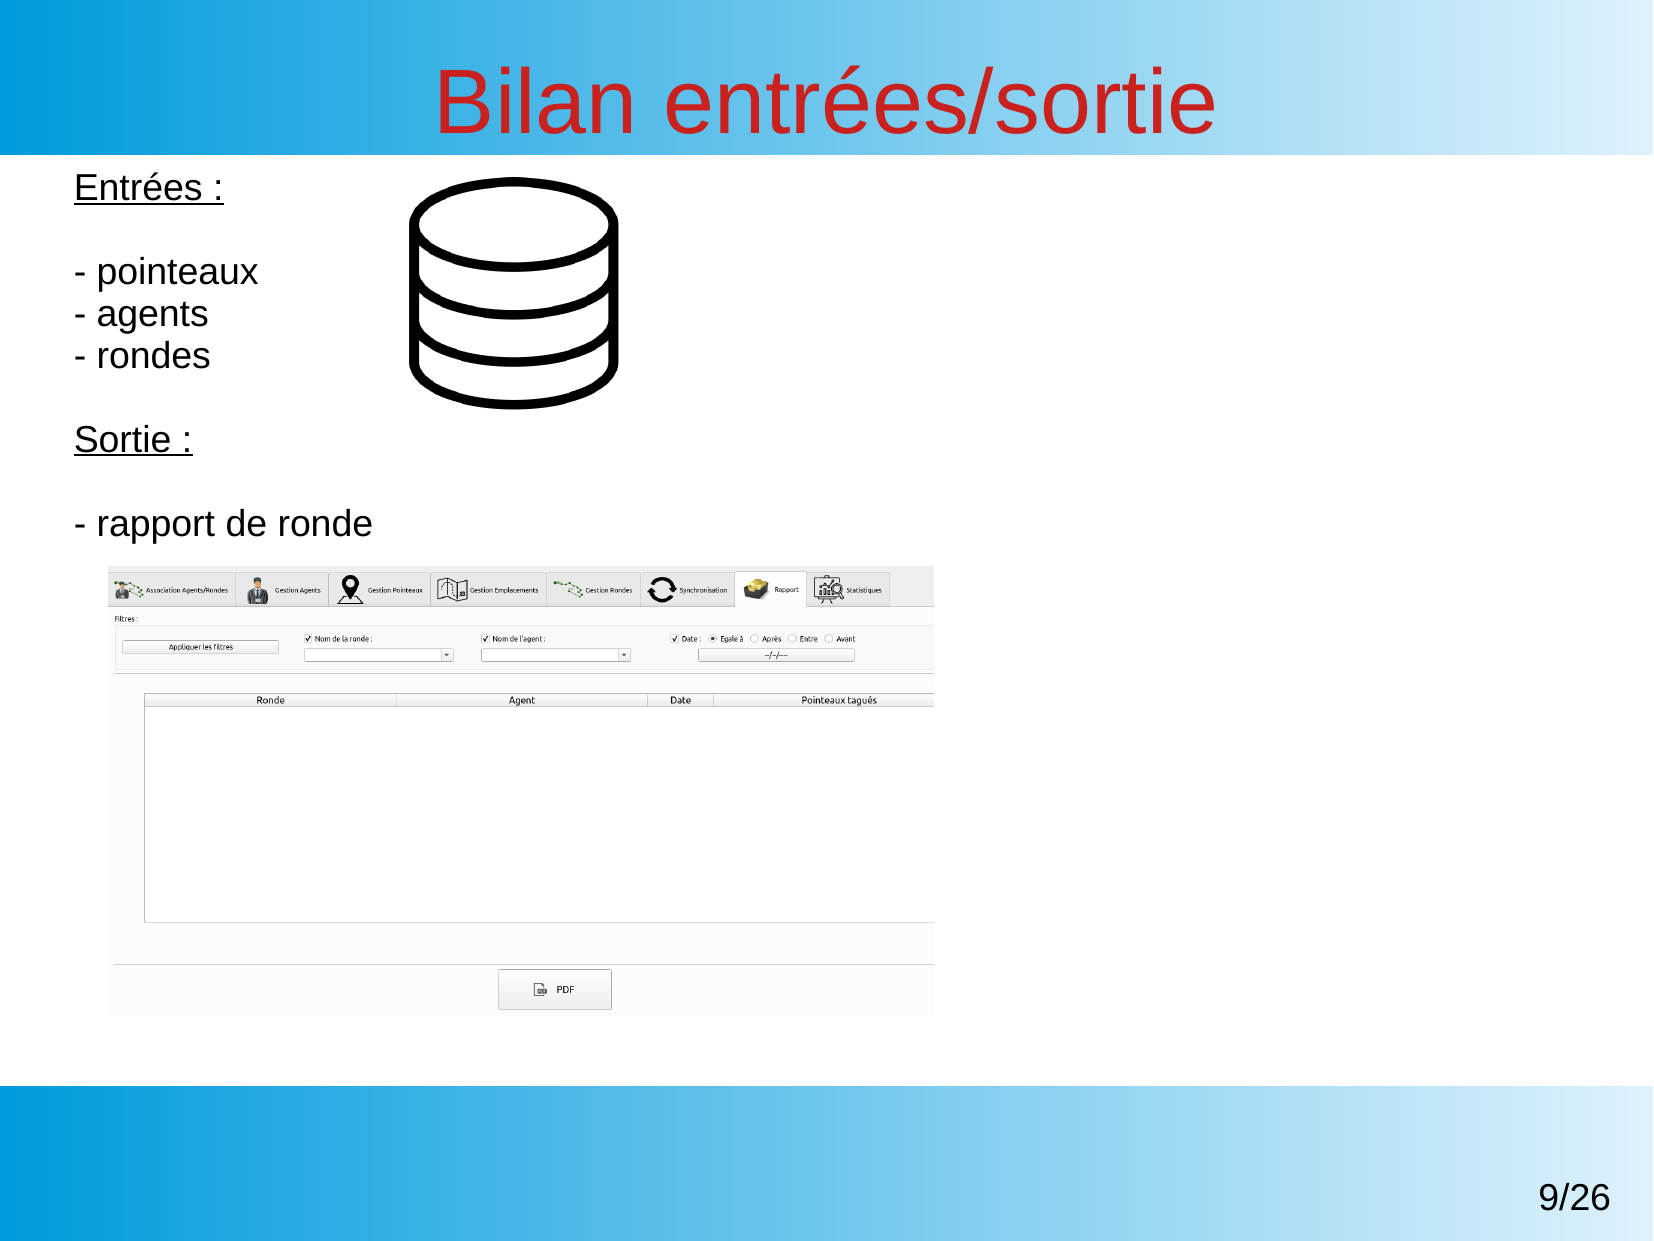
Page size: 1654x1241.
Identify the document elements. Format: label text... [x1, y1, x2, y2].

text_box <numéro>/26 [1523, 1169, 1654, 1227]
picture [389, 177, 638, 414]
title Bilan entrées/sortie [82, 49, 1571, 155]
text_box Entrées : - pointeaux - agents - rondes Sortie : - rapport de ronde [59, 159, 402, 721]
picture [108, 566, 934, 1016]
